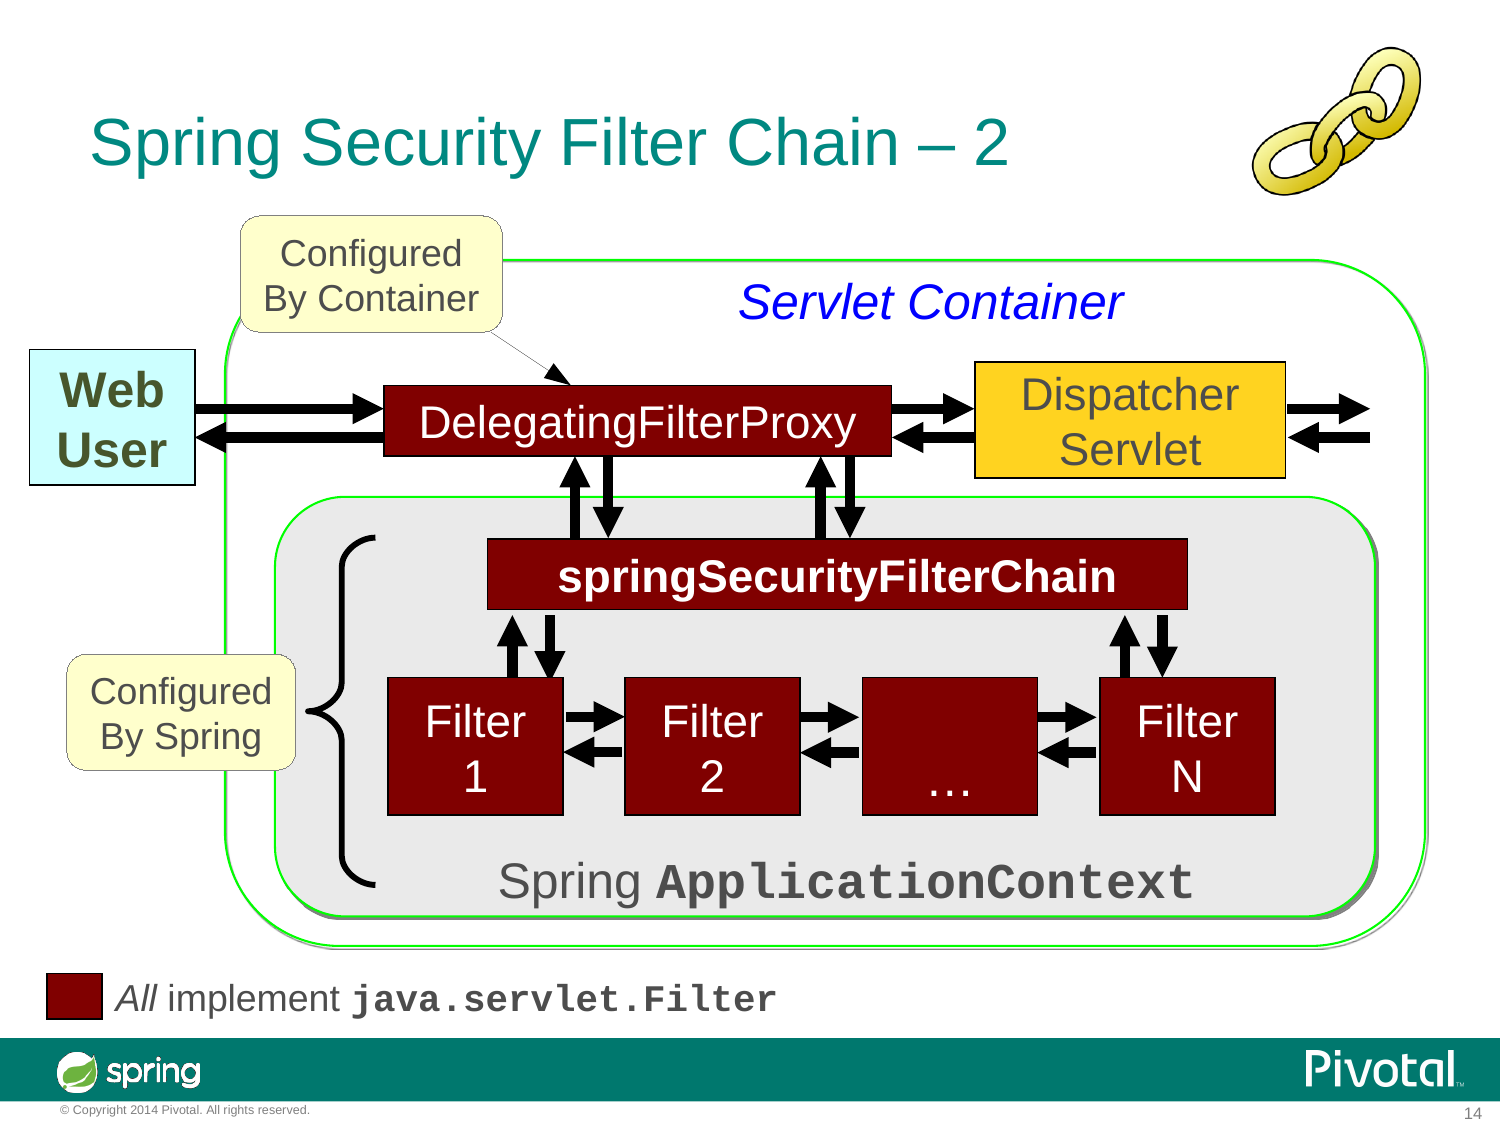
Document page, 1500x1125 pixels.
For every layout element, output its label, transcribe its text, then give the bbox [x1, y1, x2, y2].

picture [1248, 27, 1432, 211]
text_box Filter 2 [624, 677, 800, 816]
text_box [609, 496, 815, 538]
picture [1306, 1050, 1464, 1087]
text_box Web User [29, 349, 195, 486]
text_box Filter 1 [388, 677, 564, 816]
text_box [274, 496, 1375, 917]
text_box Filter N [1099, 677, 1275, 816]
text_box Servlet Container [723, 261, 1139, 338]
text_box Configured By Container [240, 215, 503, 333]
text_box Configured By Spring [66, 654, 296, 771]
text_box … [862, 677, 1038, 816]
title Spring Security Filter Chain – 2 [75, 91, 1248, 187]
text_box Spring ApplicationContext [483, 840, 1211, 917]
picture [32, 1041, 210, 1103]
text_box [46, 973, 103, 1019]
text_box All implement java.servlet.Filter [100, 966, 794, 1027]
text_box Dispatcher Servlet [974, 361, 1286, 479]
text_box [580, 496, 607, 538]
text_box [826, 496, 849, 538]
text_box springSecurityFilterChain [487, 538, 1188, 610]
text_box DelegatingFilterProxy [383, 385, 892, 456]
